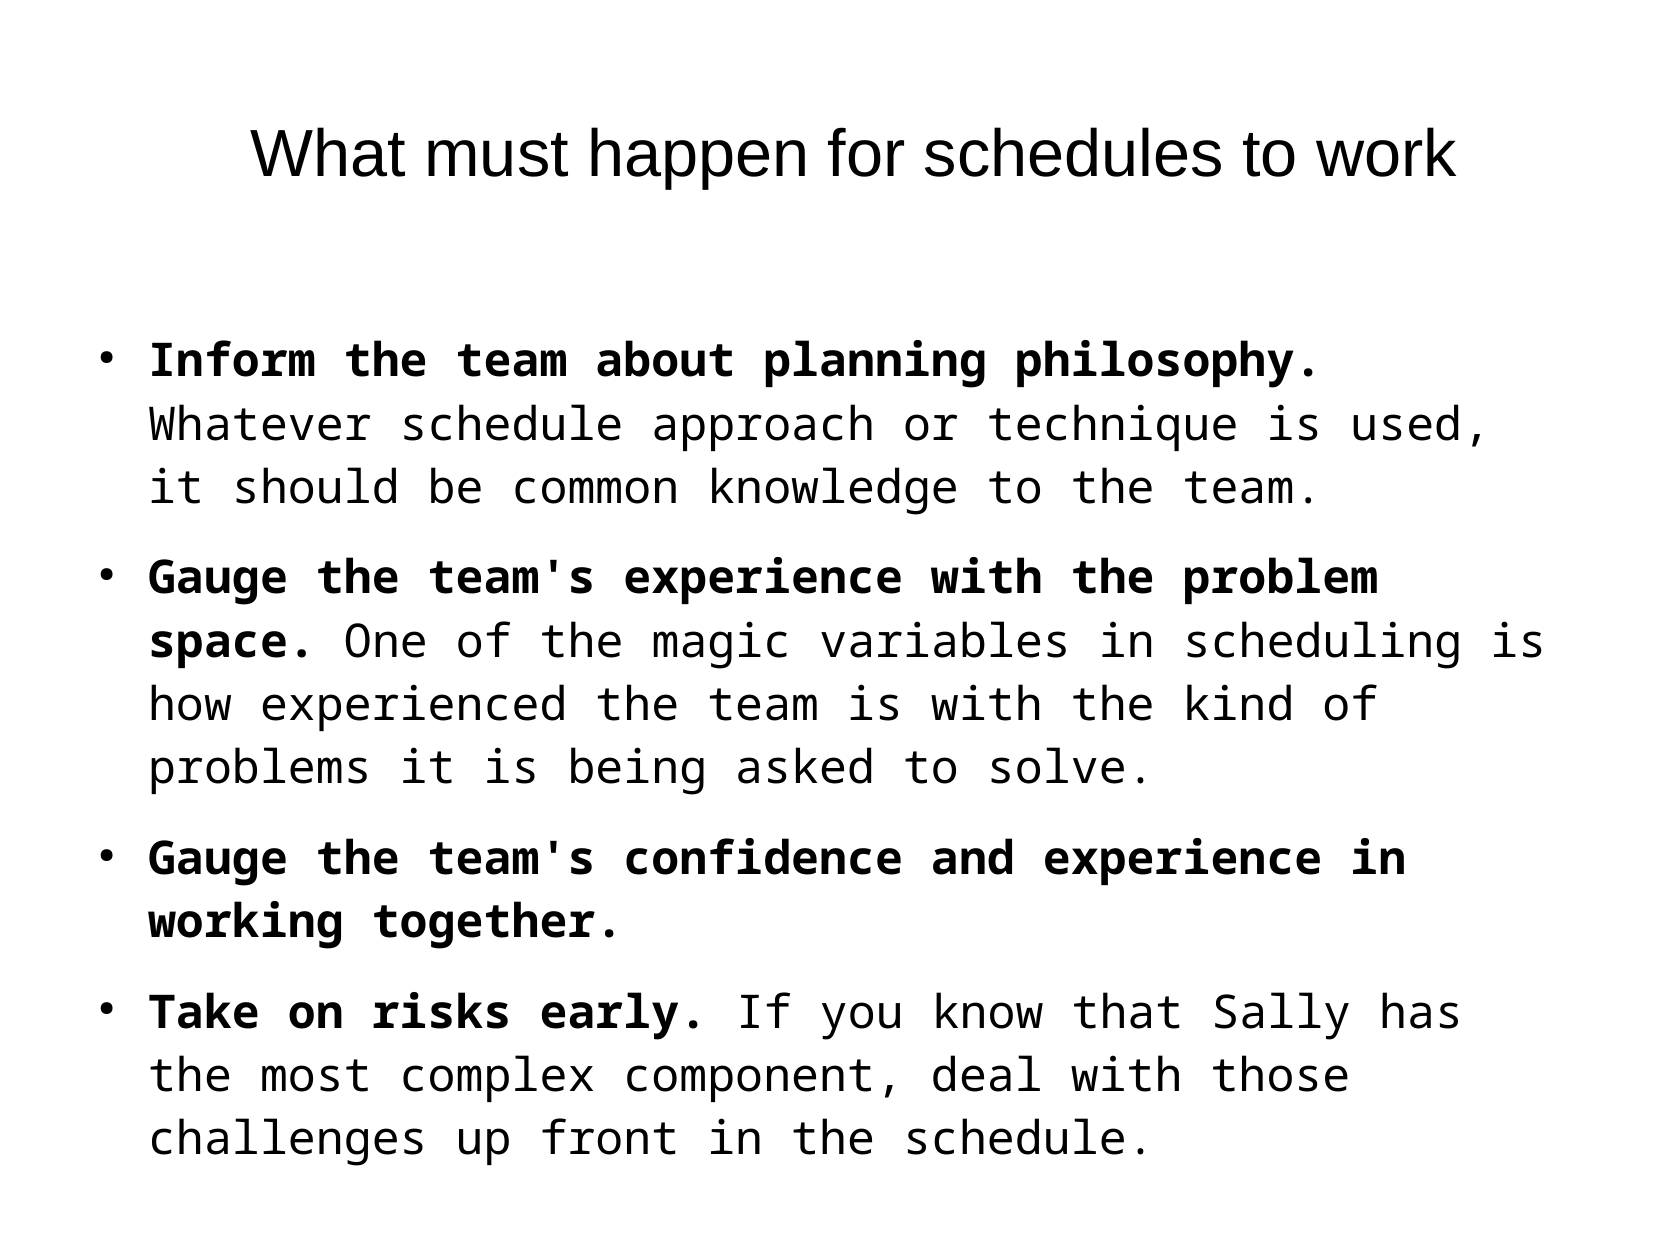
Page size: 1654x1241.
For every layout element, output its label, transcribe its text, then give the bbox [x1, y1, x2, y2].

title What must happen for schedules to work [82, 49, 1571, 236]
list Inform the team about planning philosophy. Whatever schedule approach or technique is used, it should be common knowledge to the team. Gauge the team's experience with the problem space. One of the magic variables in scheduling is how experienced the team is with the kind of problems it is being asked to solve. Gauge the team's confidence and experience in working together. Take on risks early. If you know that Sally has the most complex component, deal with those challenges up front in the schedule. [82, 236, 1571, 1182]
